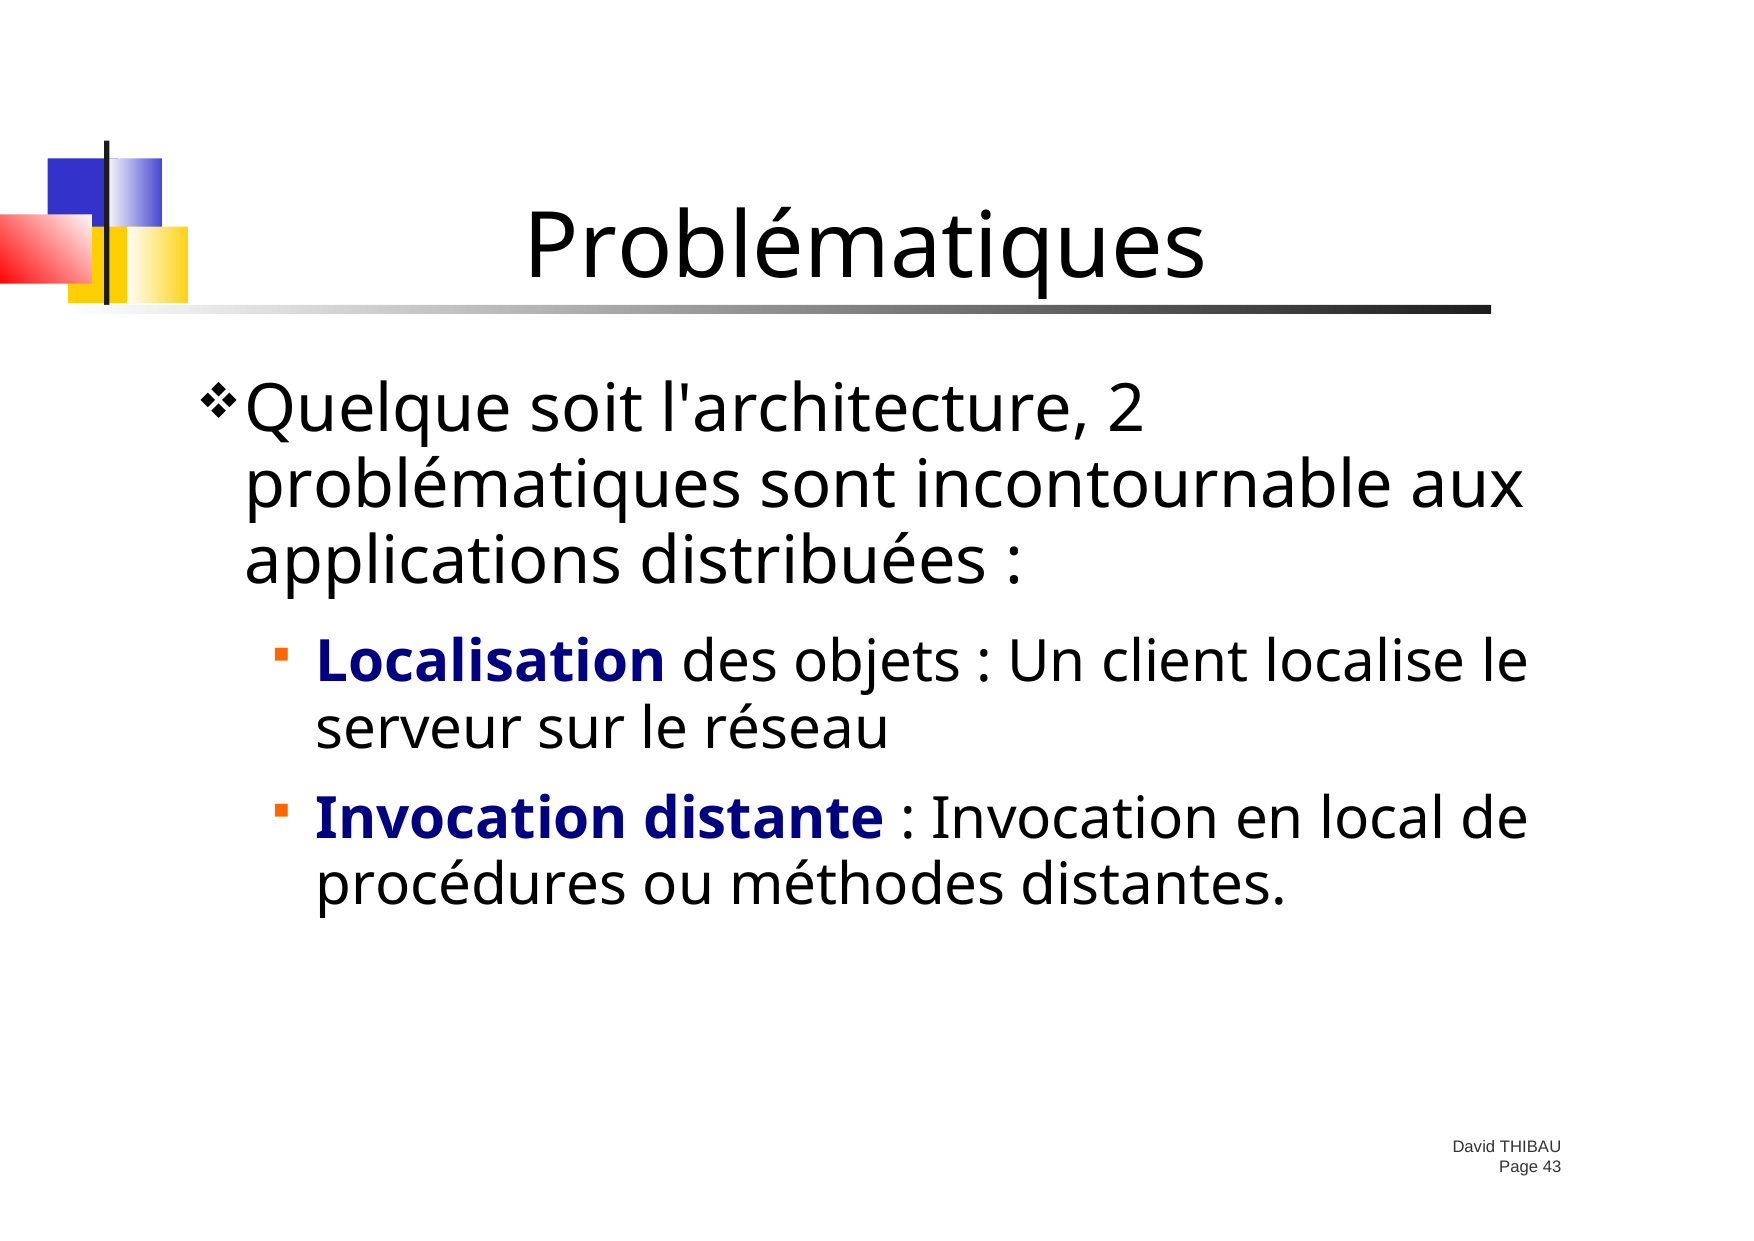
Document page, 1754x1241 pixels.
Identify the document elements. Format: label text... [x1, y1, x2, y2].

list Quelque soit l'architecture, 2 problématiques sont incontournable aux applications distribuées : Localisation des objets : Un client localise le serveur sur le réseau Invocation distante : Invocation en local de procédures ou méthodes distantes. [179, 371, 1577, 1078]
title Problématiques [179, 190, 1577, 301]
